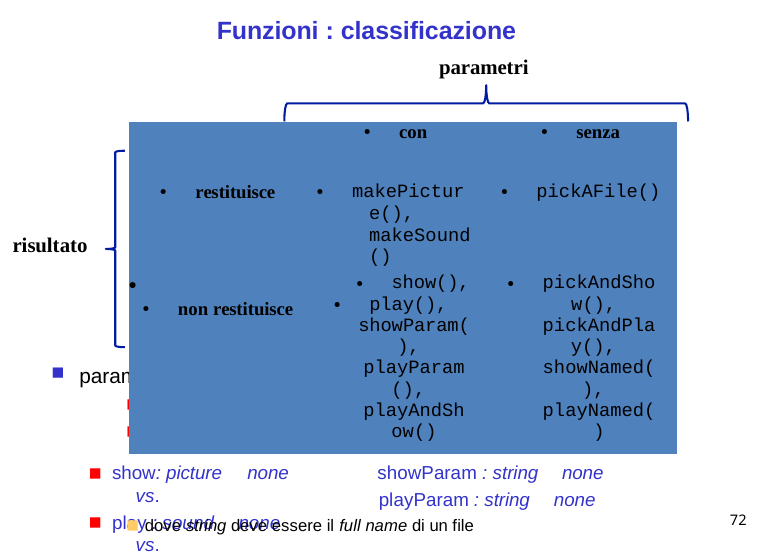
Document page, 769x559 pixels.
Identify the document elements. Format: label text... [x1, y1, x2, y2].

text_box showParam : string  none playParam : string  none [375, 454, 611, 513]
table_cell pickAFile() [484, 182, 677, 273]
table_cell restituisce [129, 182, 306, 273]
text_box 72 [727, 509, 750, 531]
title Funzioni : classificazione [214, 12, 521, 47]
text_box parametri [437, 51, 532, 81]
table_cell non restituisce [129, 273, 306, 454]
table_header [129, 122, 306, 182]
text_box parametri : il loro tipo è importante ! ( show(x) vs. showParam(x) play(x) vs. playParam(x) [47, 355, 129, 444]
table_cell show(), play(), showParam(), playParam(), playAndShow() [306, 273, 484, 454]
table_header con [306, 122, 484, 182]
text_box show: picture  none vs. play : sound  none vs. [84, 454, 340, 513]
text_box risultato [10, 229, 90, 260]
table_cell makePicture(), makeSound() [306, 182, 484, 273]
table_cell pickAndShow(), pickAndPlay(), showNamed(), playNamed() [484, 273, 677, 454]
table_header senza [484, 122, 677, 182]
text_box dove string deve essere il full name di un file [122, 512, 478, 537]
